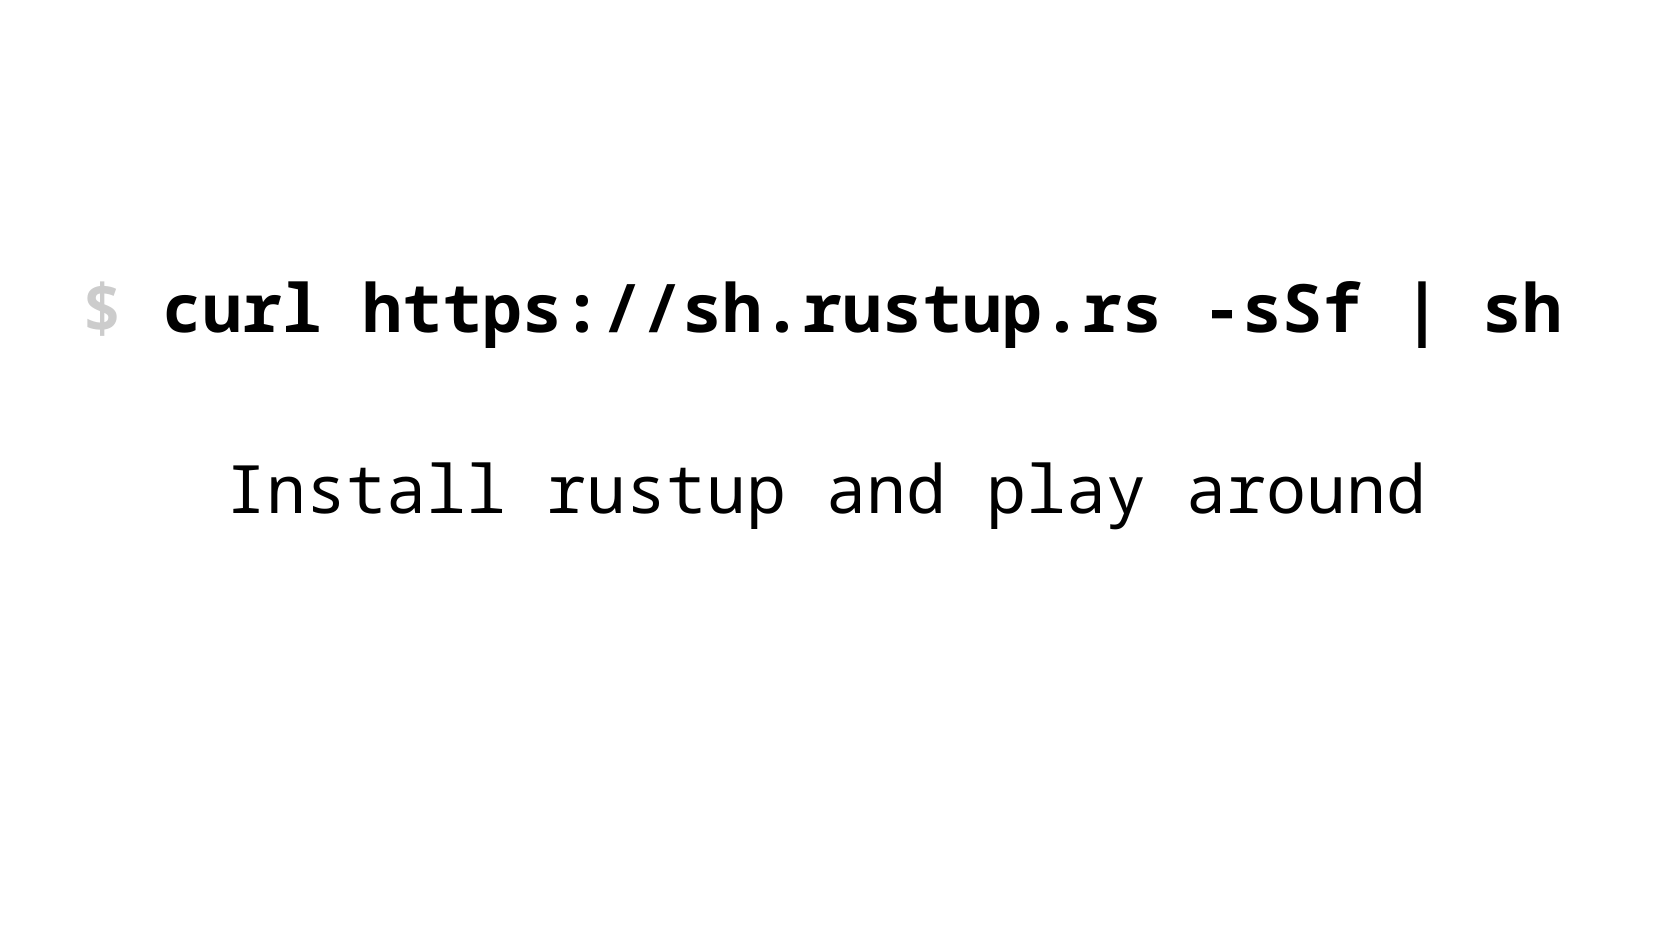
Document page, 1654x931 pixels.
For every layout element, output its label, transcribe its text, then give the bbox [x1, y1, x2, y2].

subtitle $ curl https://sh.rustup.rs -sSf | sh Install rustup and play around [82, 37, 1571, 758]
